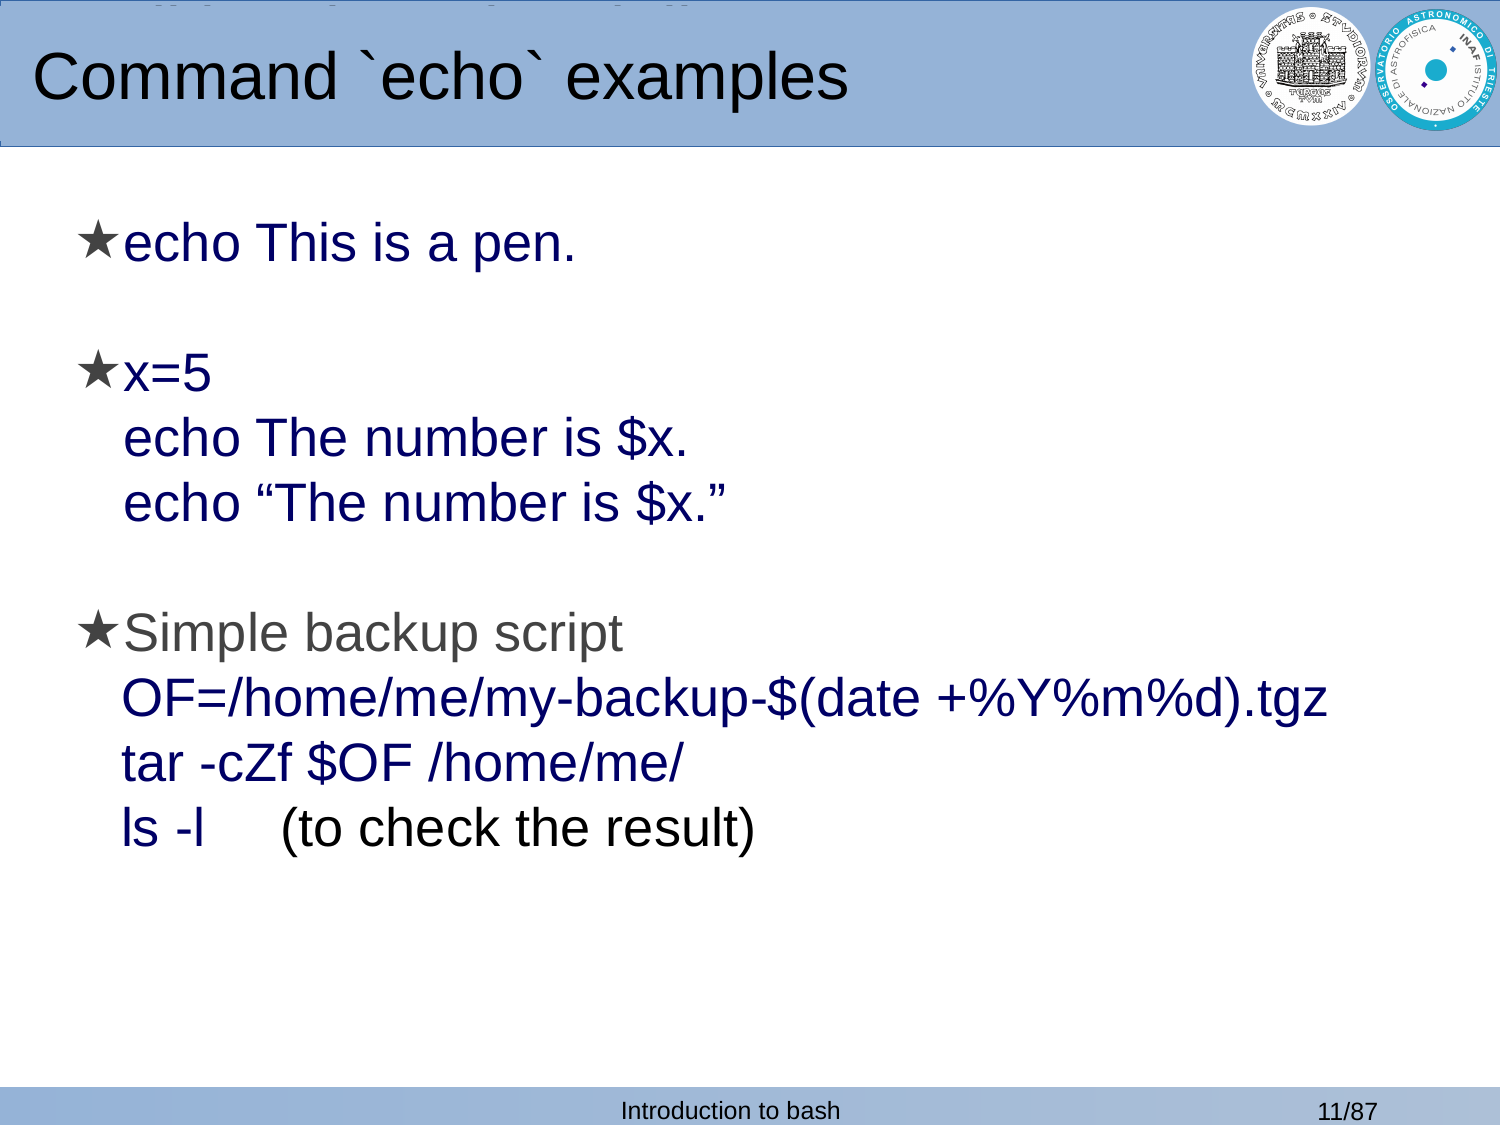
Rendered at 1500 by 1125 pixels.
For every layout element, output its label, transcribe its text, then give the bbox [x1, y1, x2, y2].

title Traditional service delivery [0, 0, 1500, 135]
text_box Command `echo` examples [0, 5, 1232, 141]
list echo This is a pen. x=5 echo The number is $x. echo “The number is $x.” Simple backup script OF=/home/me/my-backup-$(date +%Y%m%d).tgz tar -cZf $OF /home/me/ ls -l (to check the result) [16, 135, 1500, 1081]
